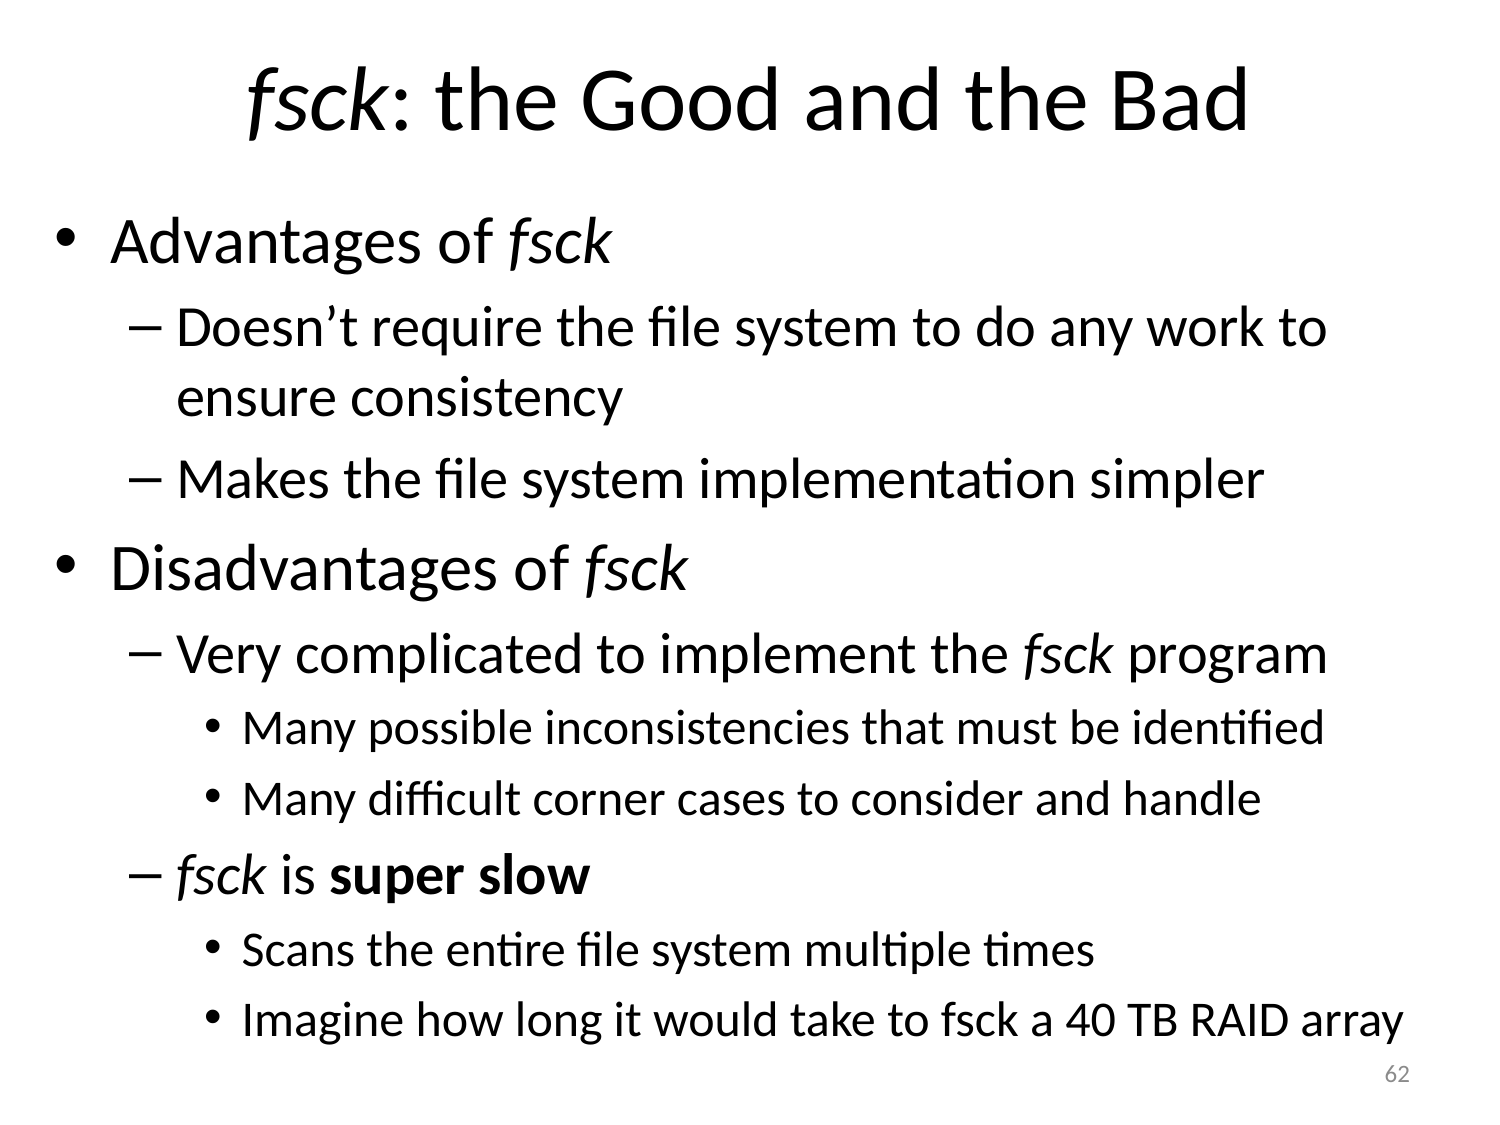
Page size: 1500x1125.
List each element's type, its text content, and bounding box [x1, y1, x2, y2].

slide_number <number> [1074, 1042, 1425, 1103]
list Advantages of fsck Doesn’t require the file system to do any work to ensure consistency Makes the file system implementation simpler Disadvantages of fsck Very complicated to implement the fsck program Many possible inconsistencies that must be identified Many difficult corner cases to consider and handle fsck is super slow Scans the entire file system multiple times Imagine how long it would take to fsck a 40 TB RAID array [39, 189, 1463, 1125]
title fsck: the Good and the Bad [75, 0, 1425, 188]
